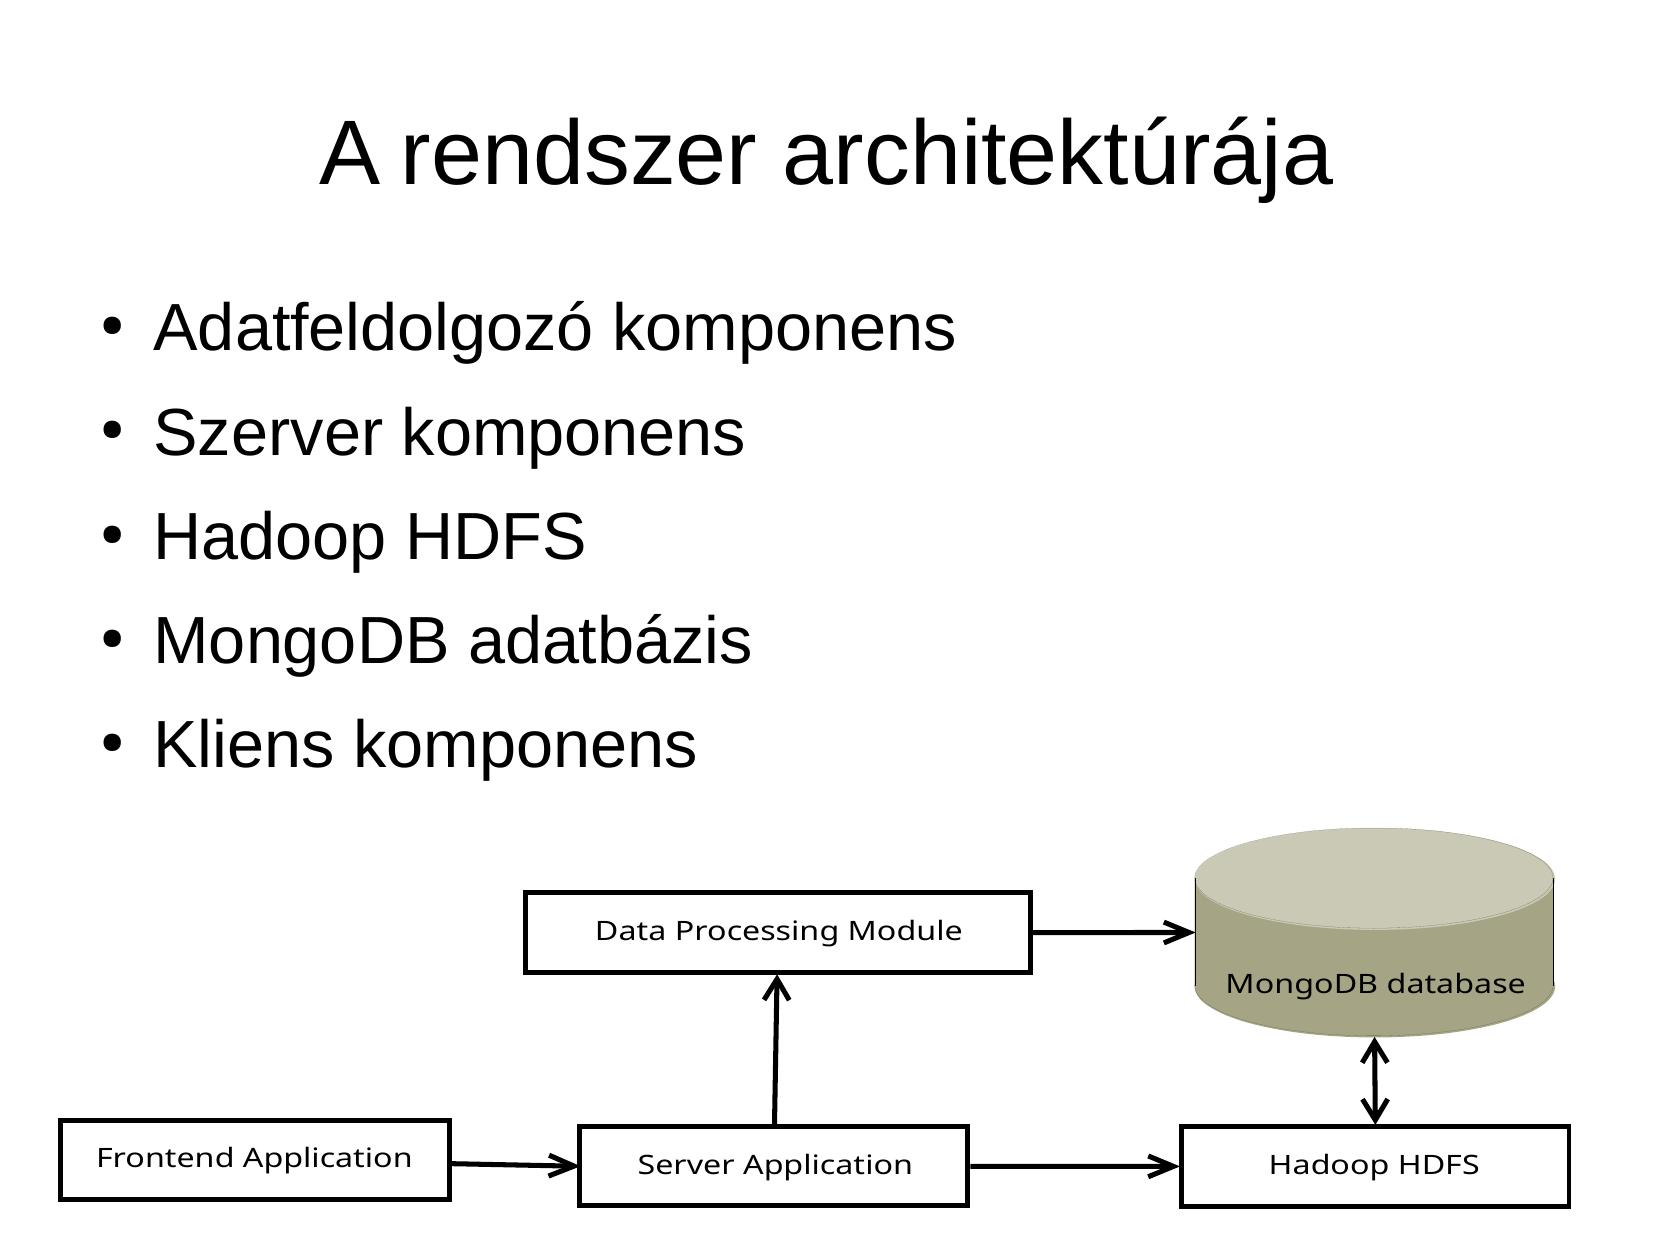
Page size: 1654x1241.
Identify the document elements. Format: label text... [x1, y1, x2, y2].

picture [55, 816, 1571, 1222]
title A rendszer architektúrája [82, 49, 1571, 257]
list Adatfeldolgozó komponens Szerver komponens Hadoop HDFS MongoDB adatbázis Kliens komponens [82, 290, 1571, 816]
